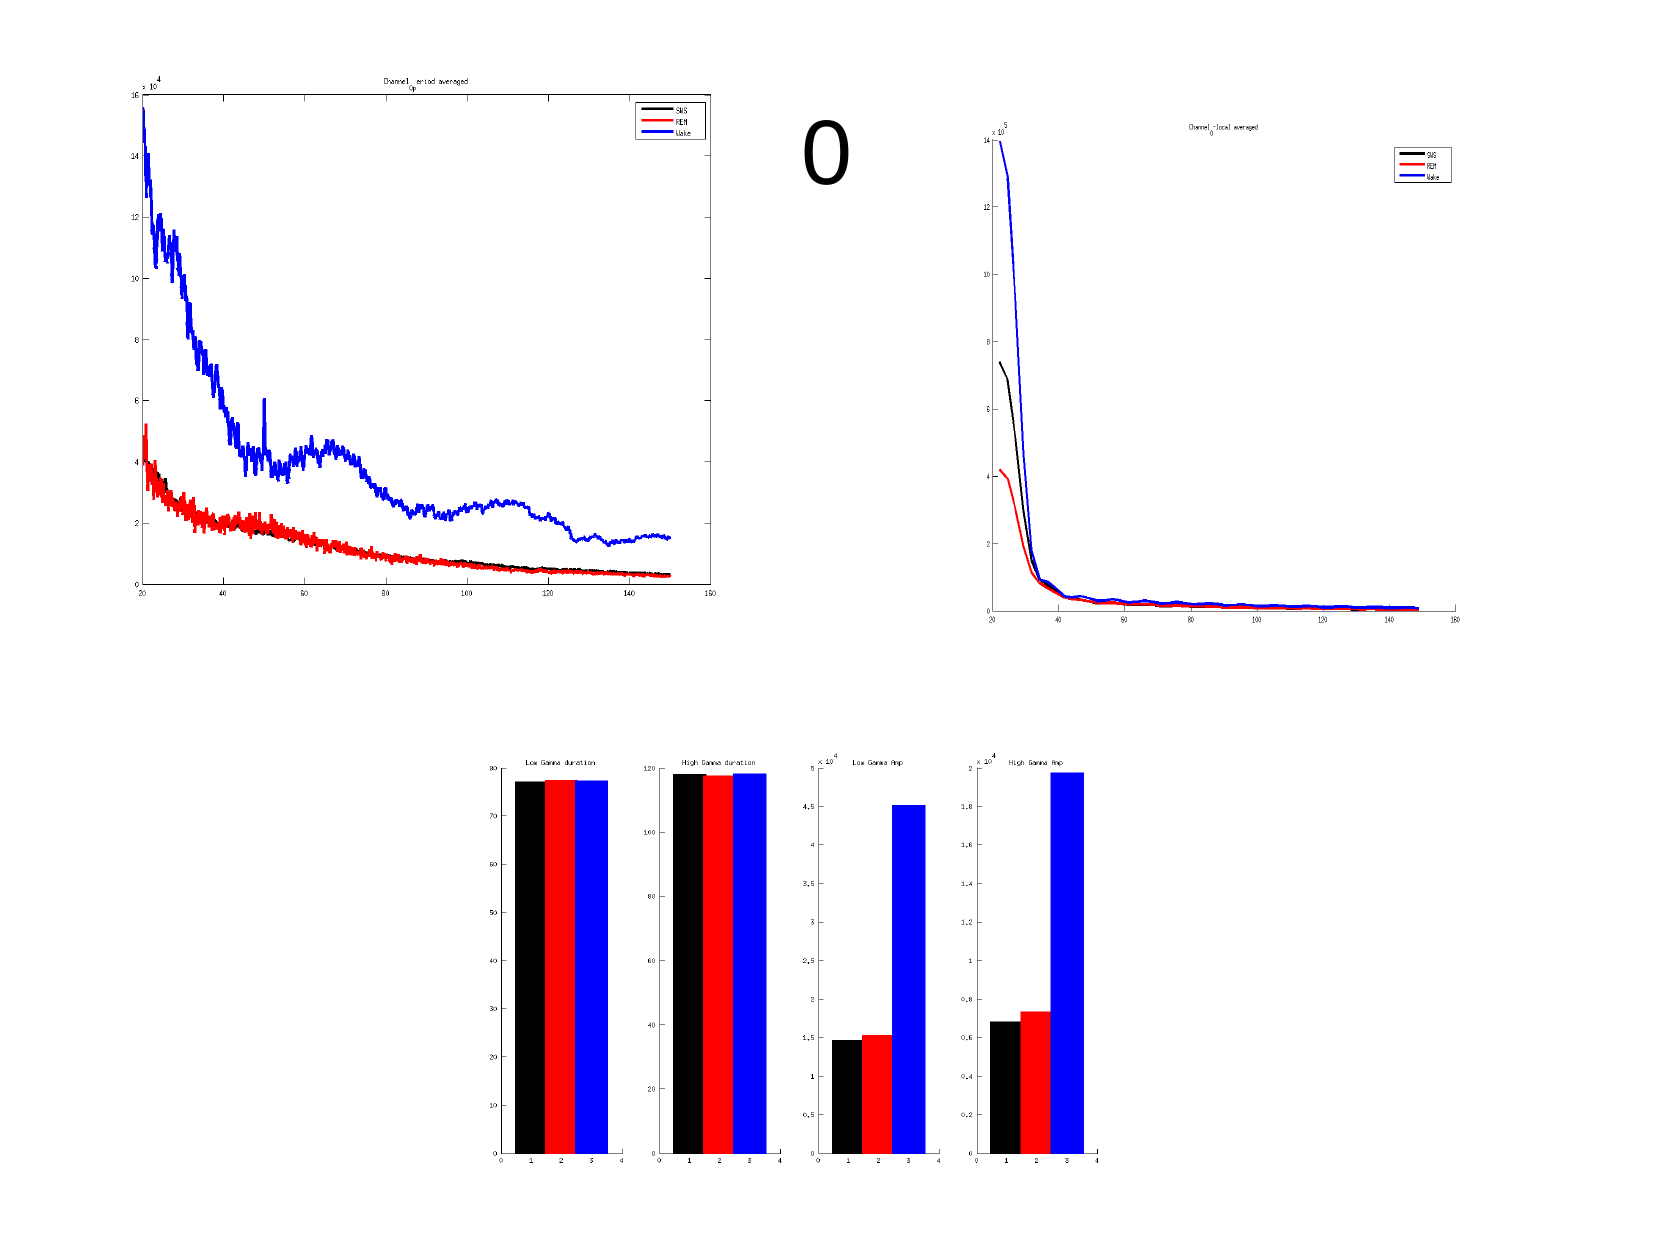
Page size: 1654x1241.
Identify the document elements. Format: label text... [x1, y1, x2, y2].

picture [47, 49, 780, 650]
picture [915, 257, 1512, 674]
title 0 [82, 49, 1571, 257]
picture [401, 732, 1170, 1205]
